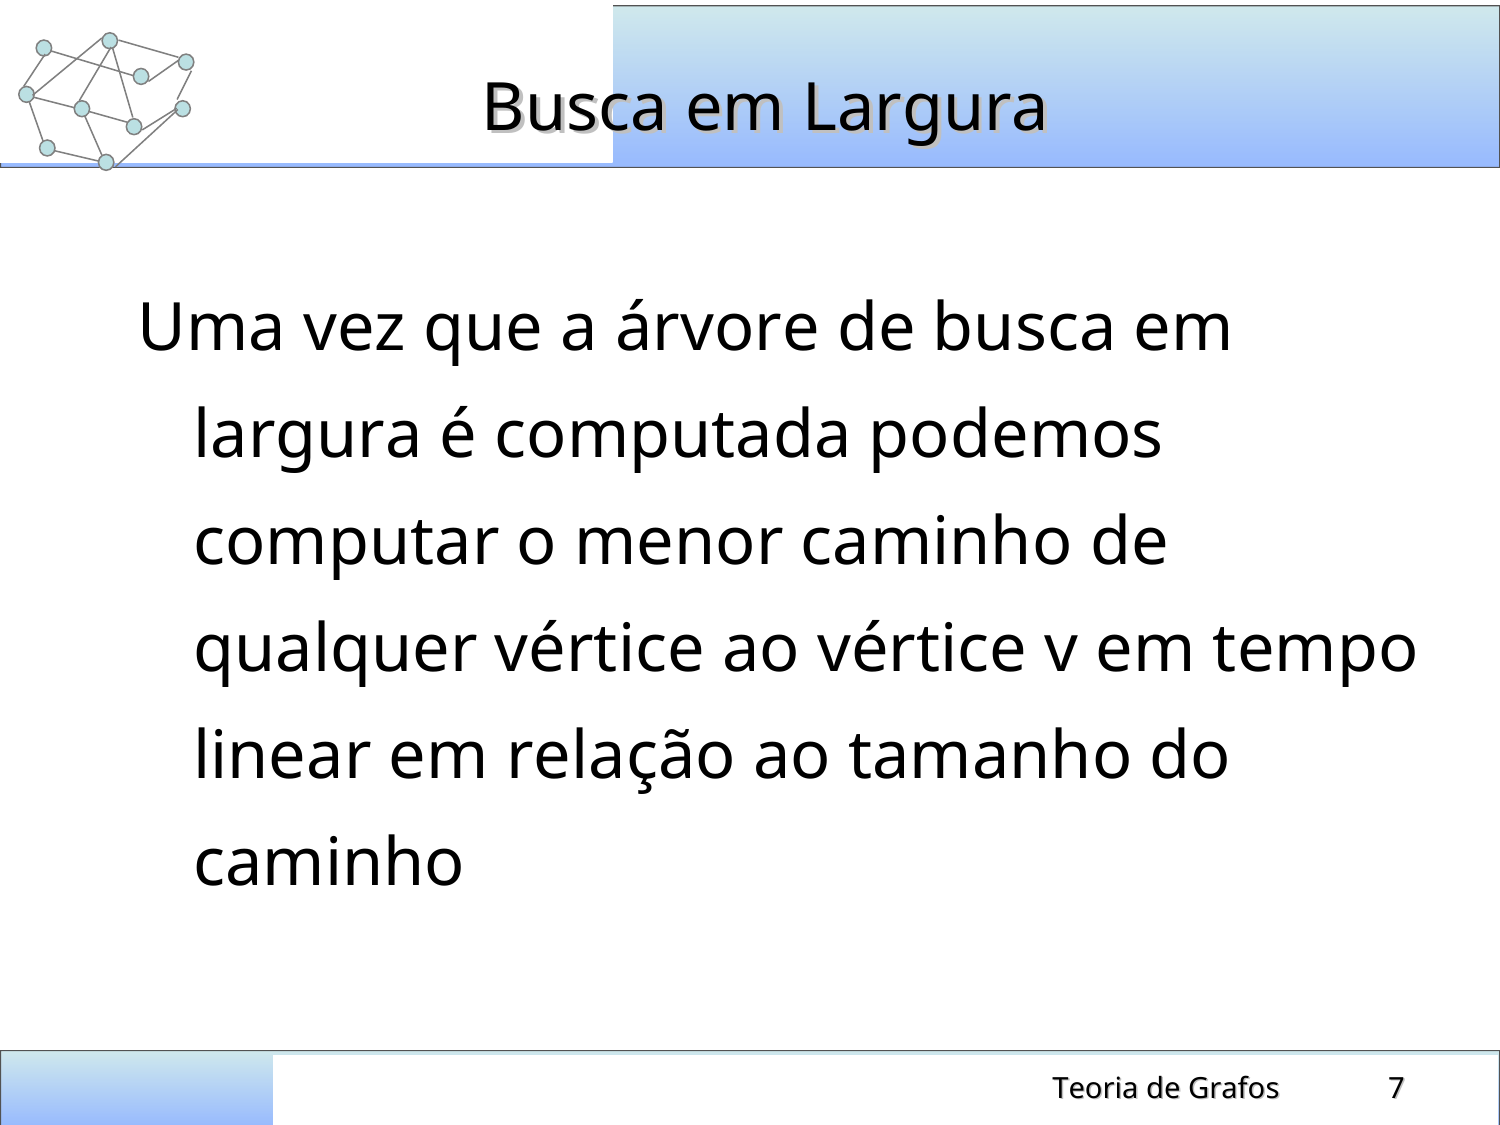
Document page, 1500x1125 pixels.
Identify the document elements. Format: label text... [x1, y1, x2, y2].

list Uma vez que a árvore de busca em largura é computada podemos computar o menor caminho de qualquer vértice ao vértice v em tempo linear em relação ao tamanho do caminho [137, 262, 1445, 955]
title Busca em Largura [237, 48, 1295, 144]
